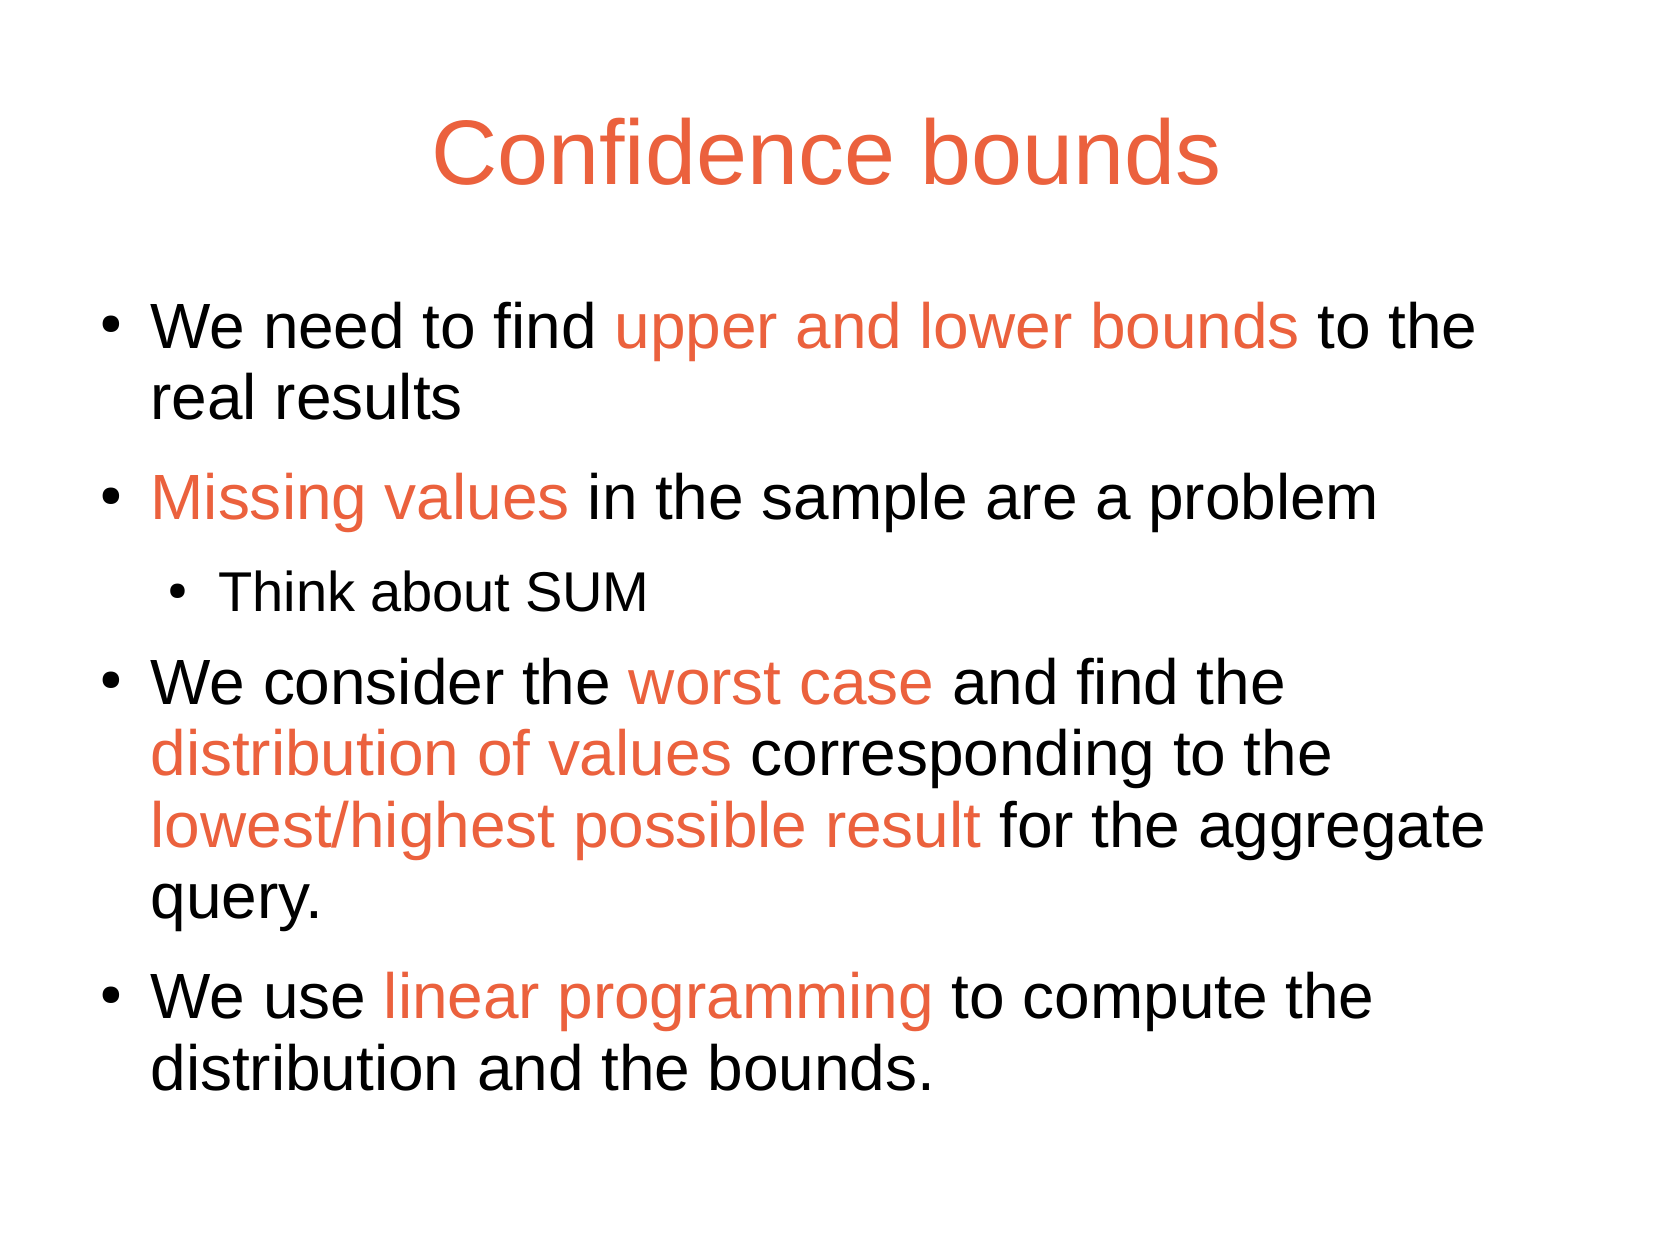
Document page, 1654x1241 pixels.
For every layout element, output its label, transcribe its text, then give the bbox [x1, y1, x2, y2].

list We need to find upper and lower bounds to the real results Missing values in the sample are a problem Think about SUM We consider the worst case and find the distribution of values corresponding to the lowest/highest possible result for the aggregate query. We use linear programming to compute the distribution and the bounds. [82, 290, 1571, 1109]
title Confidence bounds [82, 49, 1571, 257]
